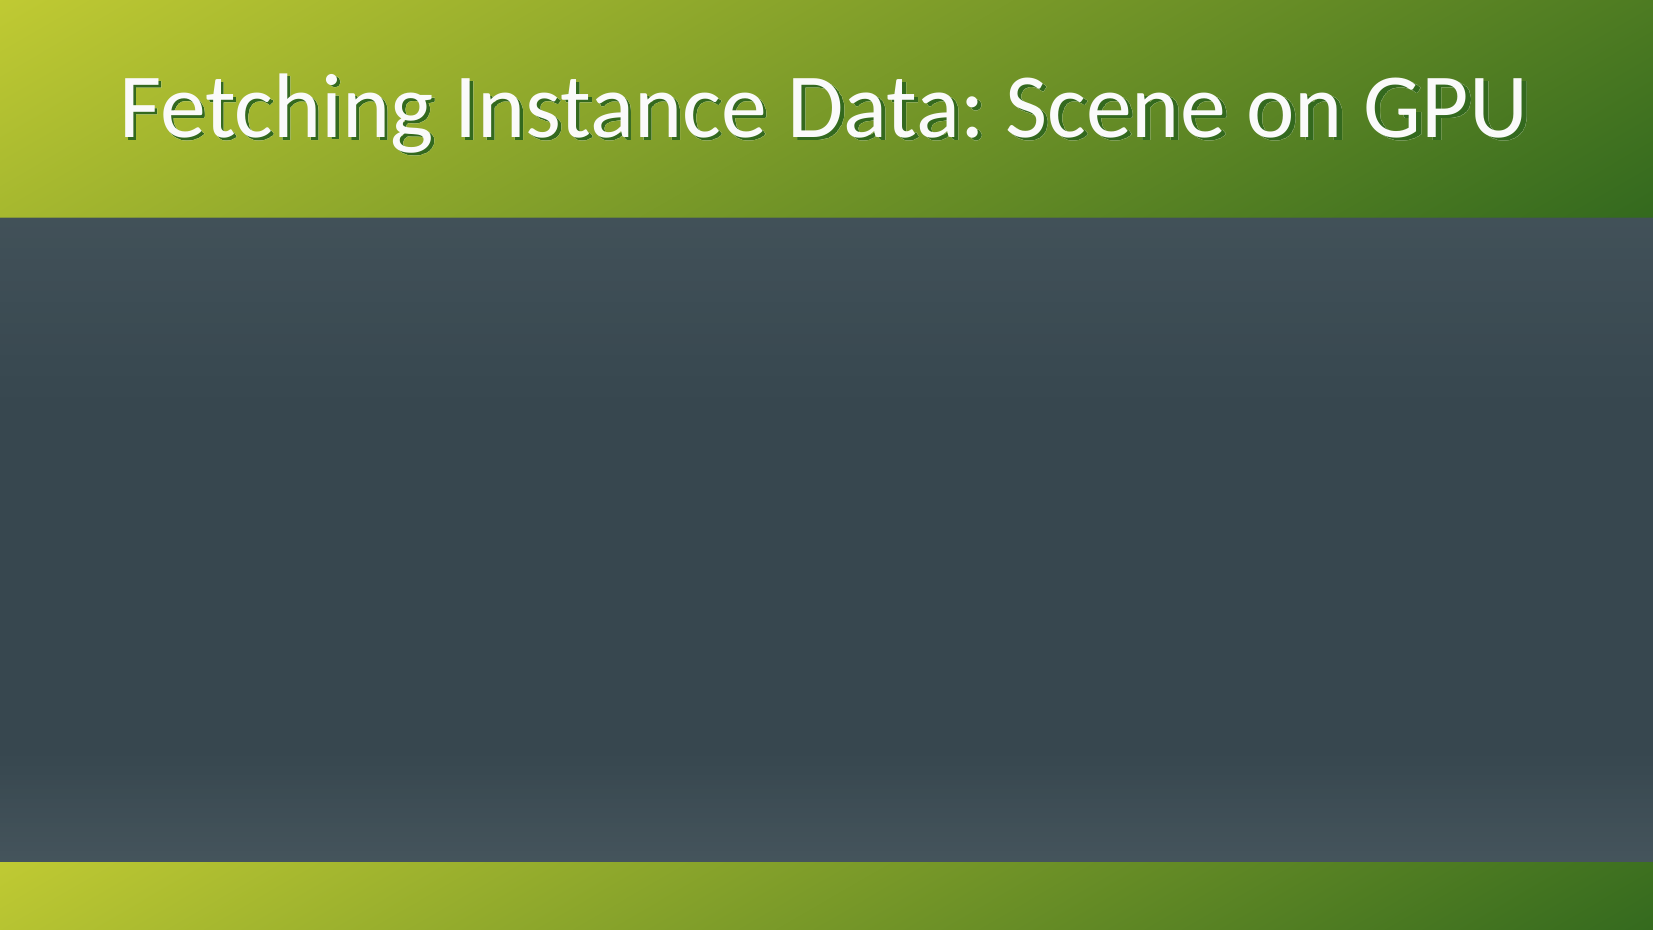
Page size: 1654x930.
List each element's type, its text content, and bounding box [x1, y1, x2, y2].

title Fetching Instance Data: Scene on GPU [74, 37, 1575, 193]
